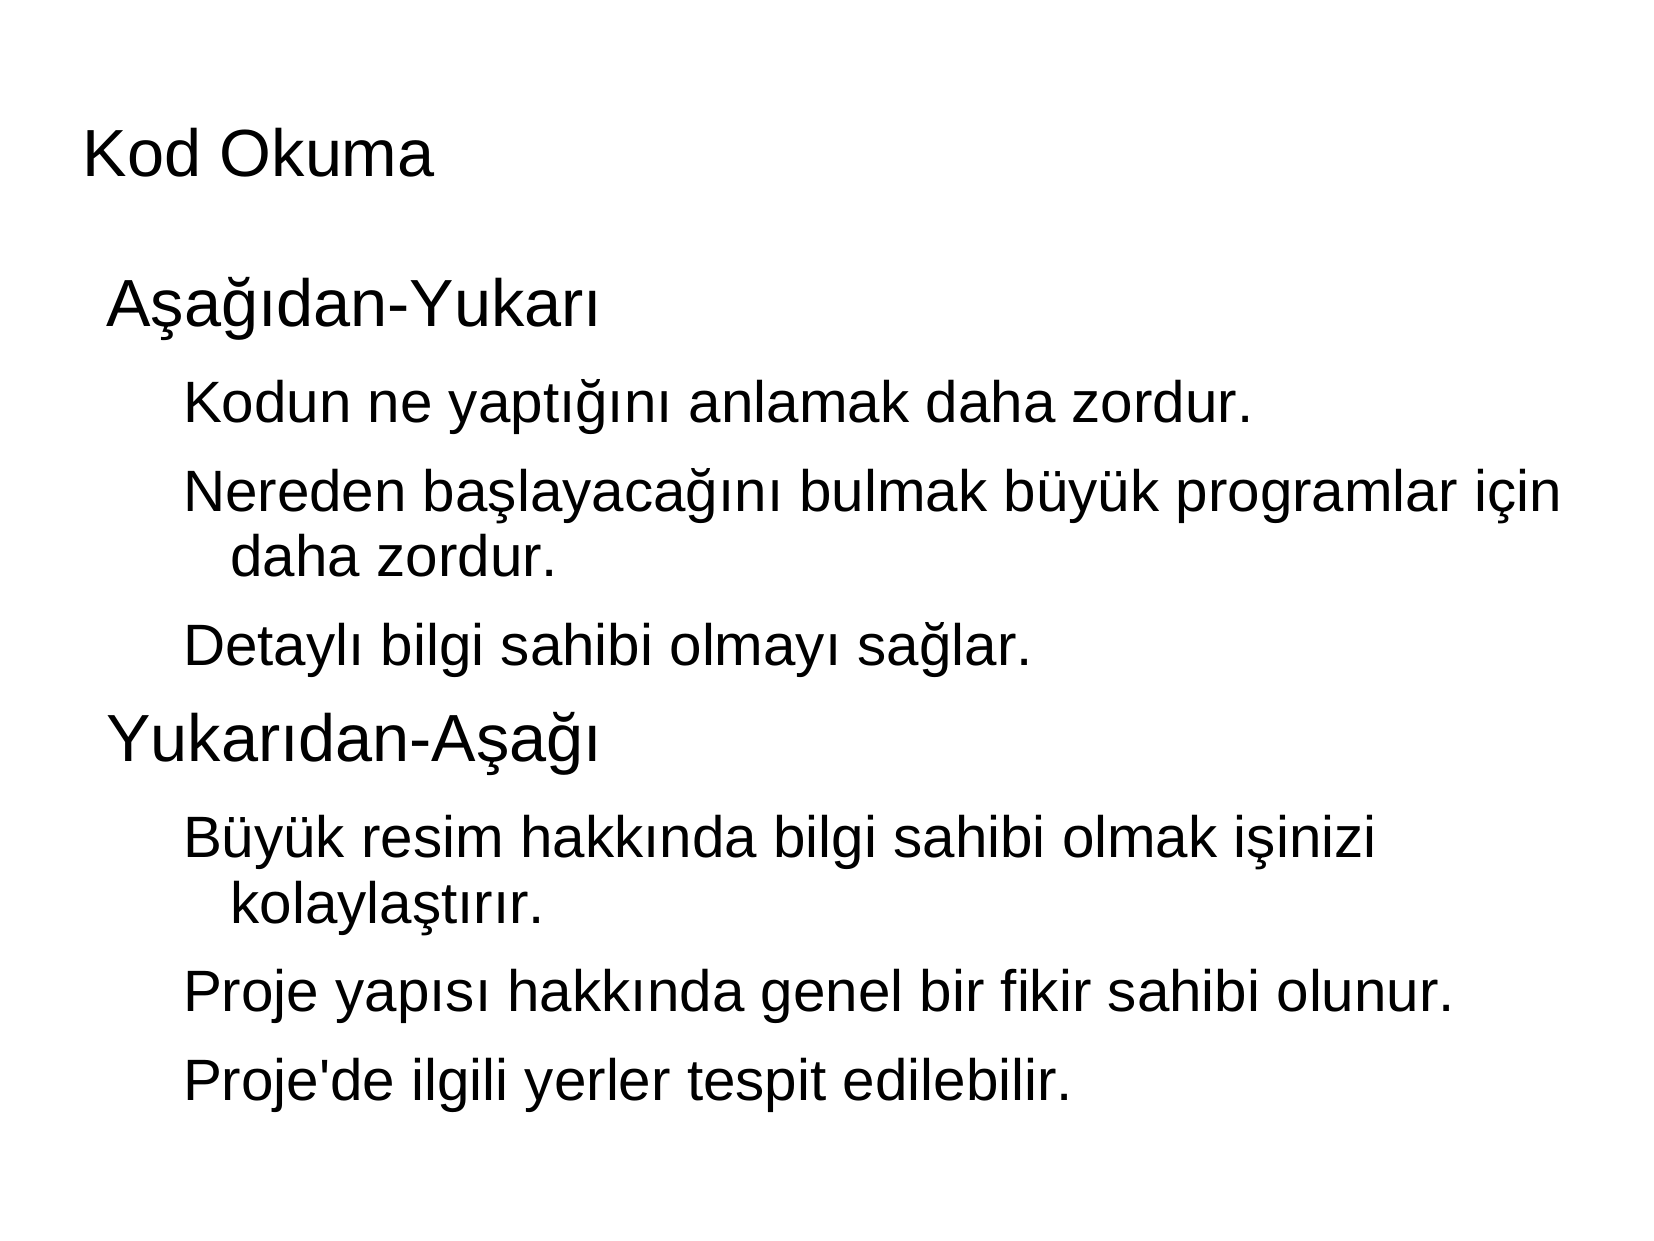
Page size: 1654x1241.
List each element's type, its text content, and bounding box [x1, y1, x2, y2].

list Aşağıdan-Yukarı Kodun ne yaptığını anlamak daha zordur. Nereden başlayacağını bulmak büyük programlar için daha zordur. Detaylı bilgi sahibi olmayı sağlar. Yukarıdan-Aşağı Büyük resim hakkında bilgi sahibi olmak işinizi kolaylaştırır. Proje yapısı hakkında genel bir fikir sahibi olunur. Proje'de ilgili yerler tespit edilebilir. [88, 265, 1577, 1190]
title Kod Okuma [82, 49, 1571, 257]
